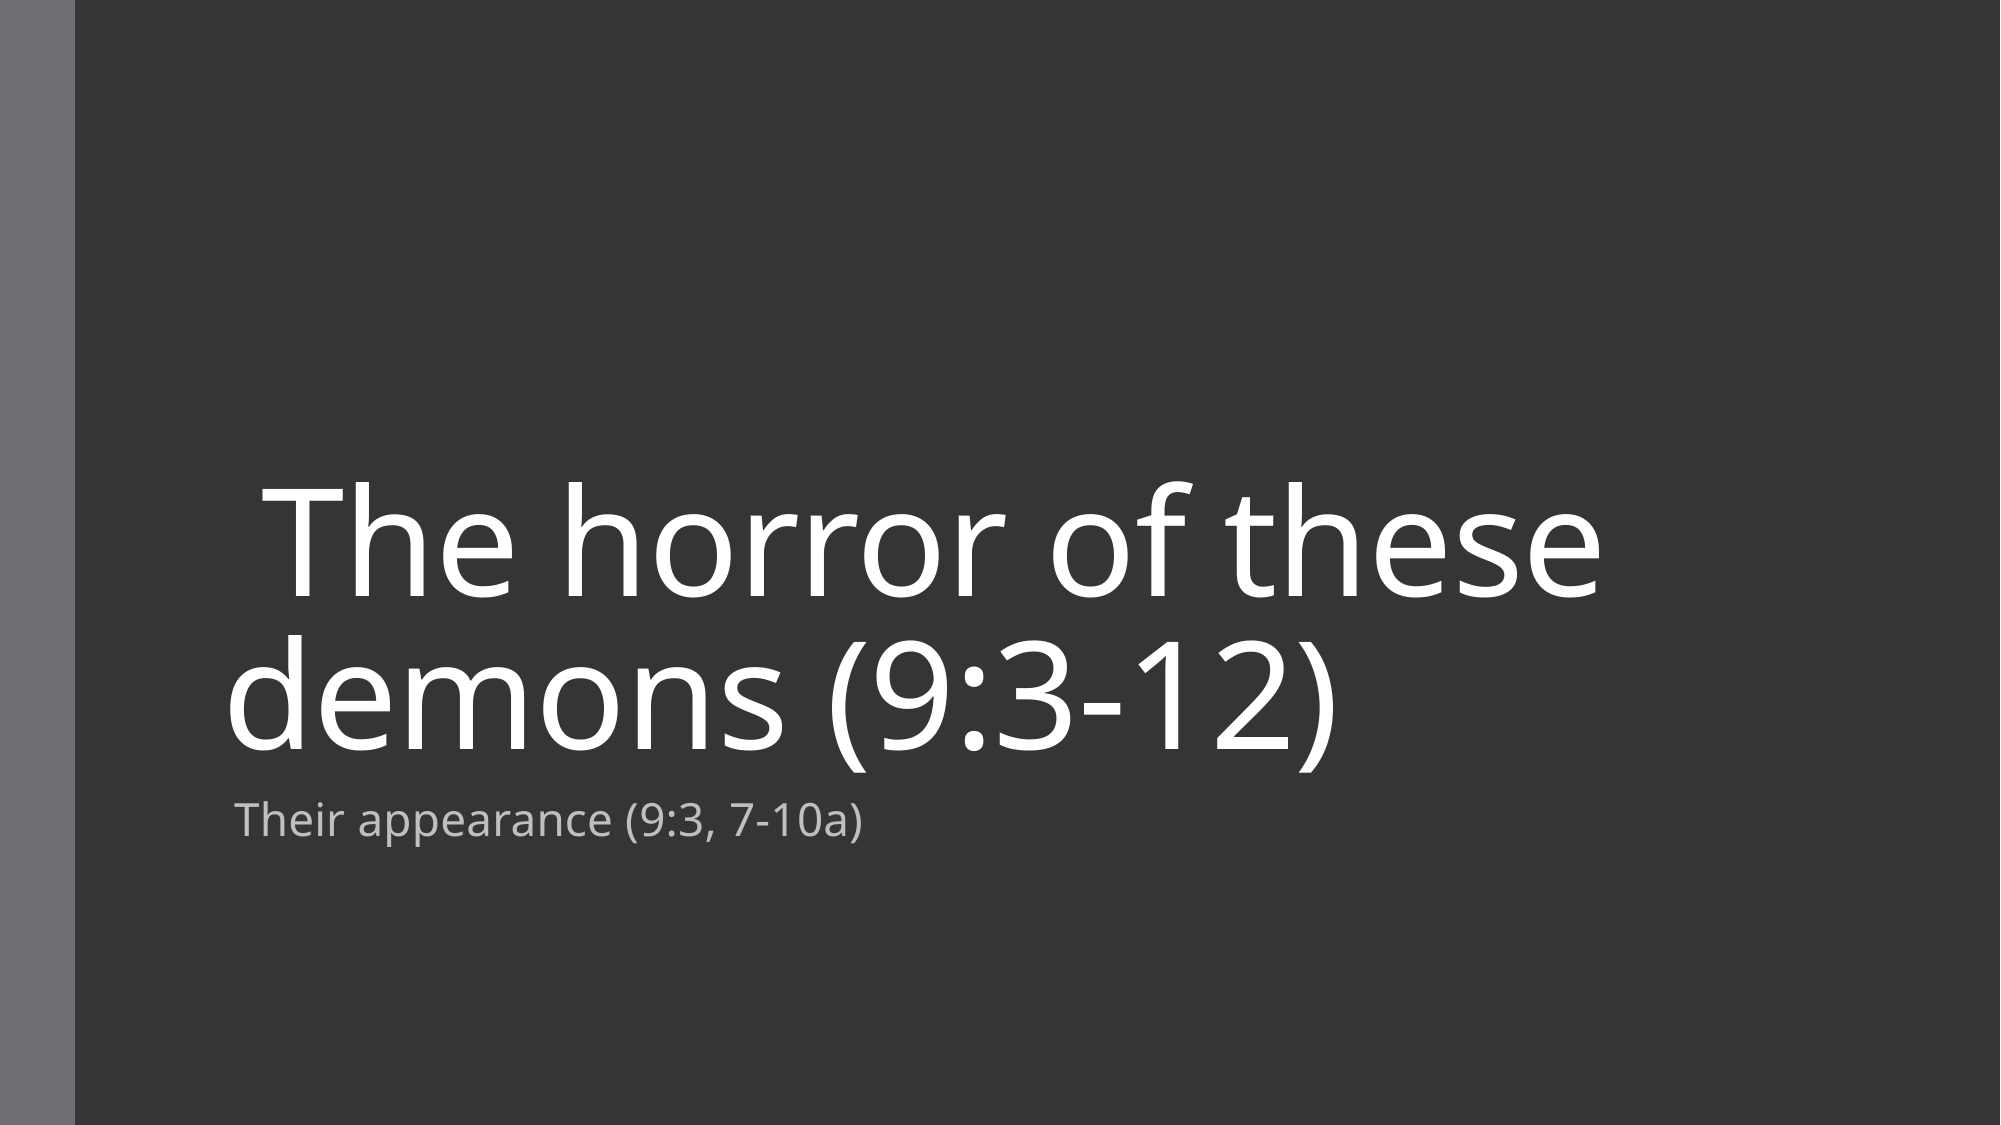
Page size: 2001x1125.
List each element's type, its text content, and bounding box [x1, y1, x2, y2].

title The horror of these demons (9:3-12) [206, 124, 1752, 787]
subtitle Their appearance (9:3, 7-10a) [206, 787, 1752, 1066]
